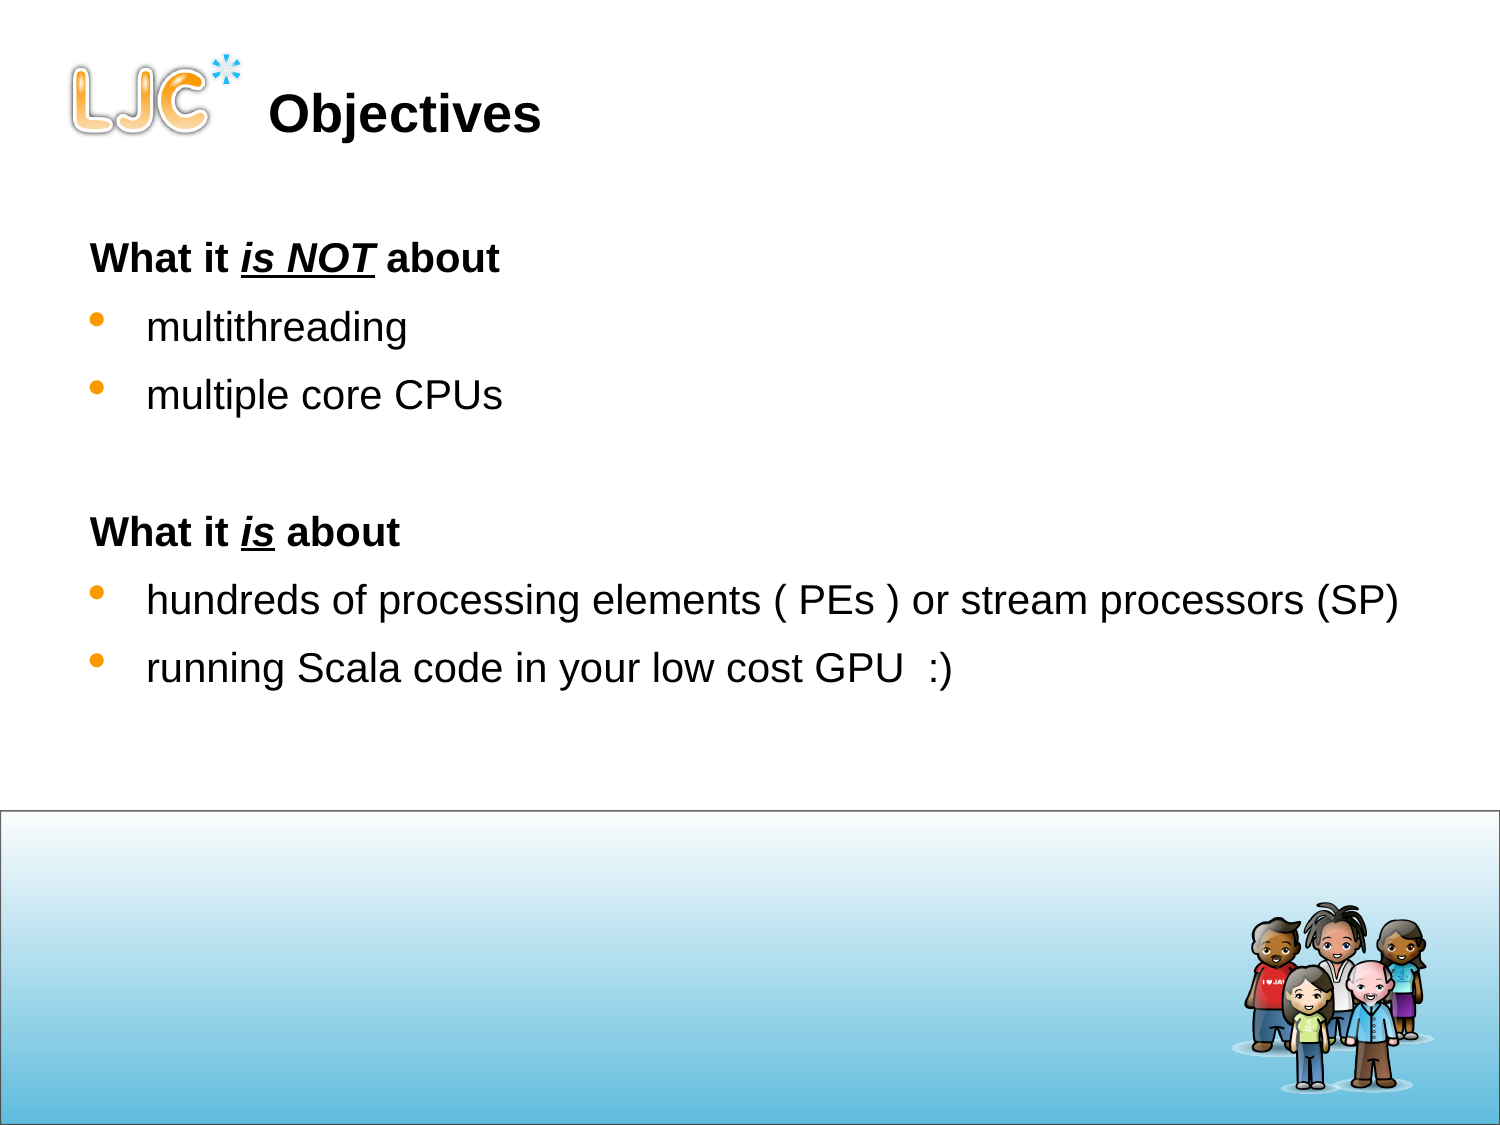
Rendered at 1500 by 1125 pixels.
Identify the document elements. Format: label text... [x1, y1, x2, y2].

picture [53, 43, 254, 143]
picture [1220, 892, 1458, 1100]
list What it is NOT about multithreading multiple core CPUs What it is about hundreds of processing elements ( PEs ) or stream processors (SP) running Scala code in your low cost GPU :) [75, 223, 1426, 966]
title Objectives [253, 45, 1425, 176]
